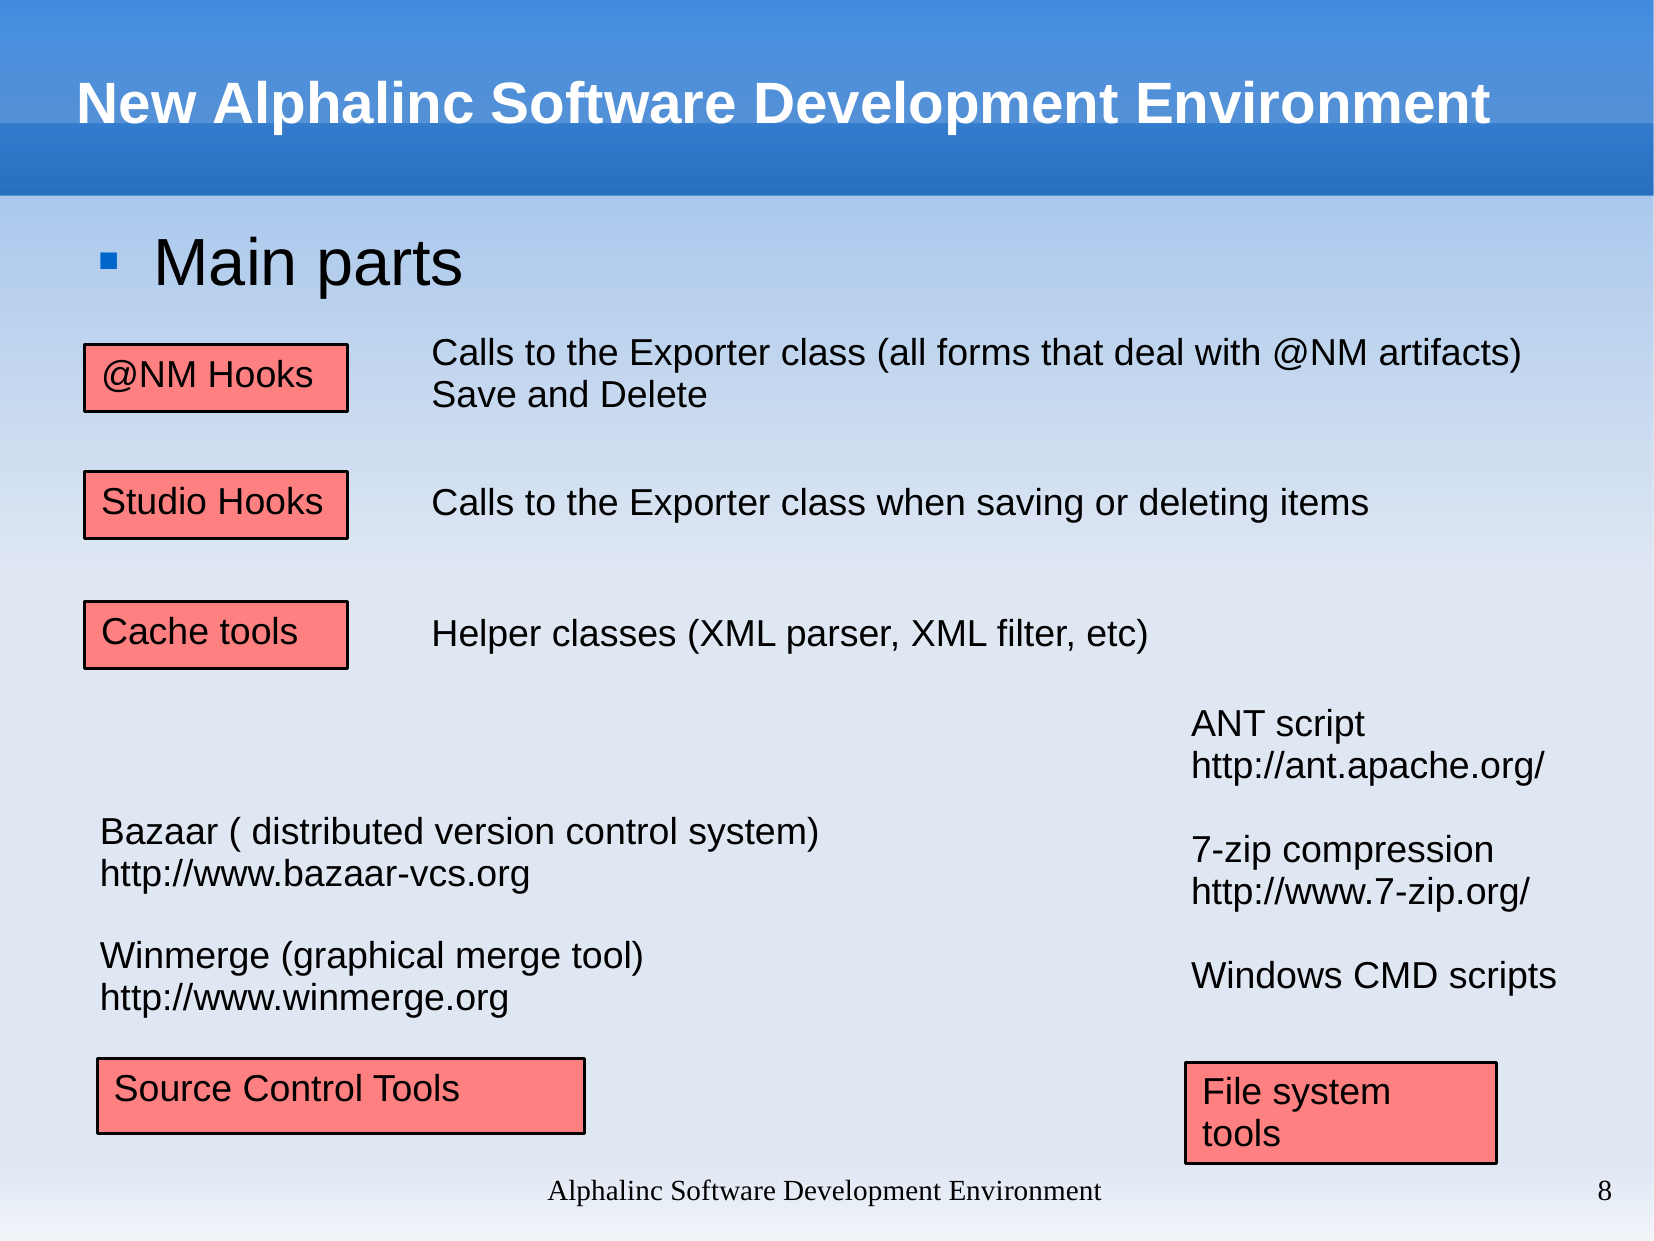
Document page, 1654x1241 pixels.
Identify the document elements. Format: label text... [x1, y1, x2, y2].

text_box File system tools [1185, 1062, 1497, 1164]
text_box Winmerge (graphical merge tool) http://www.winmerge.org [85, 927, 660, 1027]
text_box Calls to the Exporter class (all forms that deal with @NM artifacts) Save and Delete [416, 323, 1537, 423]
text_box Source Control Tools [97, 1058, 585, 1134]
text_box ANT script http://ant.apache.org/ 7-zip compression http://www.7-zip.org/ Windows CMD scripts [1176, 695, 1572, 1005]
text_box Calls to the Exporter class when saving or deleting items [416, 474, 1384, 532]
text_box Bazaar ( distributed version control system) http://www.bazaar-vcs.org [85, 803, 835, 903]
text_box Helper classes (XML parser, XML filter, etc) [416, 604, 1164, 662]
list Main parts [82, 225, 1571, 1029]
picture [0, 0, 1654, 1241]
text_box @NM Hooks [84, 344, 348, 412]
title New Alphalinc Software Development Environment [76, 0, 1565, 208]
text_box Studio Hooks [84, 471, 348, 539]
text_box Cache tools [84, 601, 348, 669]
